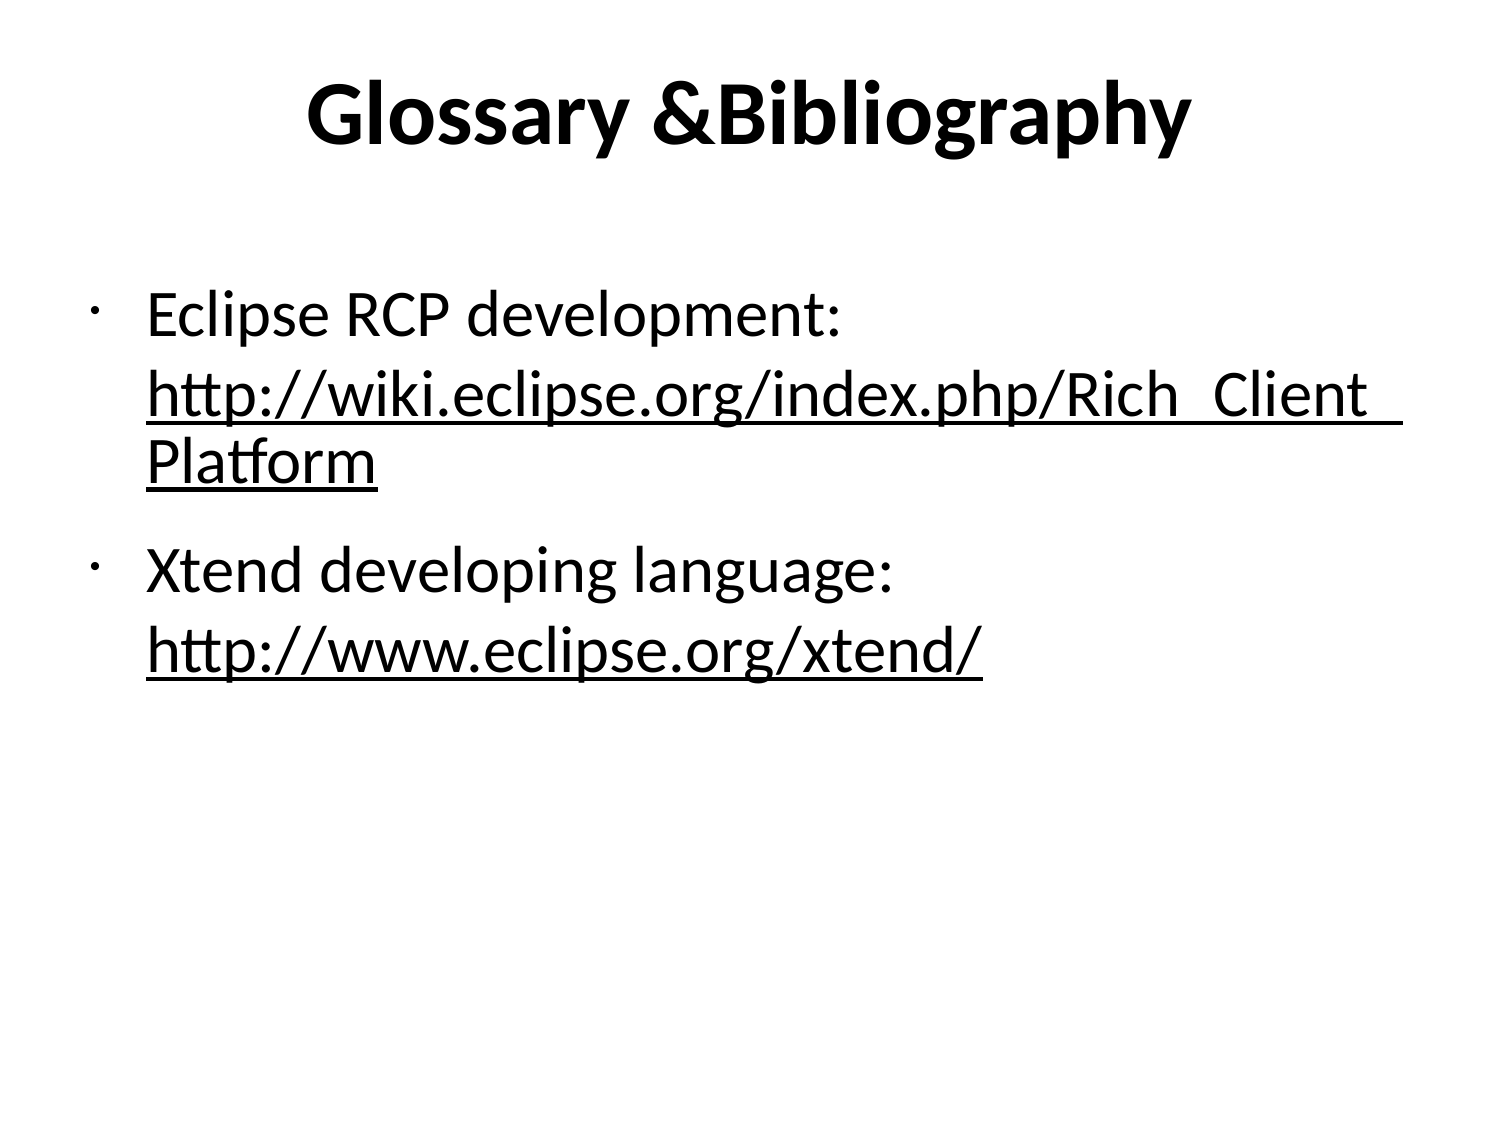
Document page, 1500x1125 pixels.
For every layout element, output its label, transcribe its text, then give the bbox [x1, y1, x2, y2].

title Glossary &Bibliography [75, 45, 1425, 233]
list Eclipse RCP development: http://wiki.eclipse.org/index.php/Rich_Client_Platform Xtend developing language: http://www.eclipse.org/xtend/ [75, 262, 1425, 1005]
